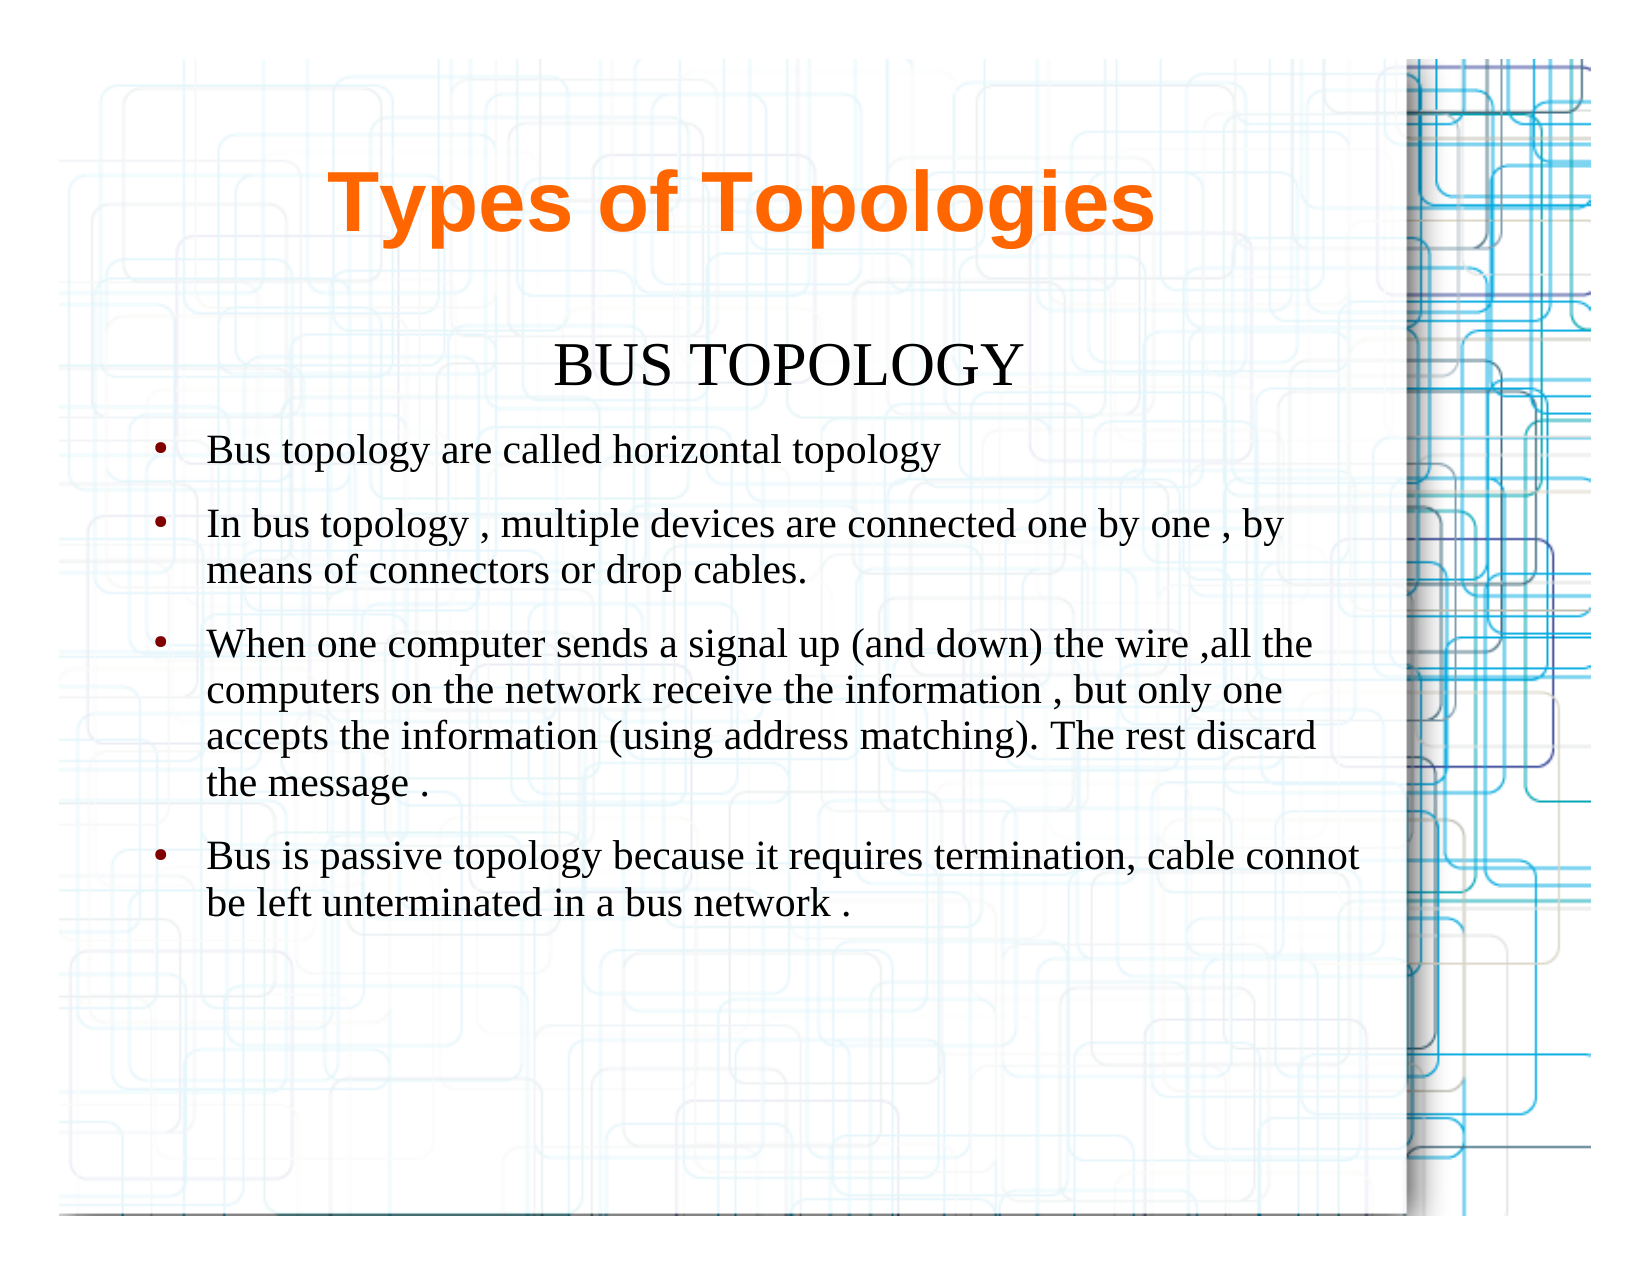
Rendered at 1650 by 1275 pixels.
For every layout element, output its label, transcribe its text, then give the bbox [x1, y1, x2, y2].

title Types of Topologies [113, 105, 1373, 299]
list BUS TOPOLOGY Bus topology are called horizontal topology In bus topology , multiple devices are connected one by one , by means of connectors or drop cables. When one computer sends a signal up (and down) the wire ,all the computers on the network receive the information , but only one accepts the information (using address matching). The rest discard the message . Bus is passive topology because it requires termination, cable connot be left unterminated in a bus network . [135, 329, 1373, 1094]
picture [59, 59, 1591, 1216]
